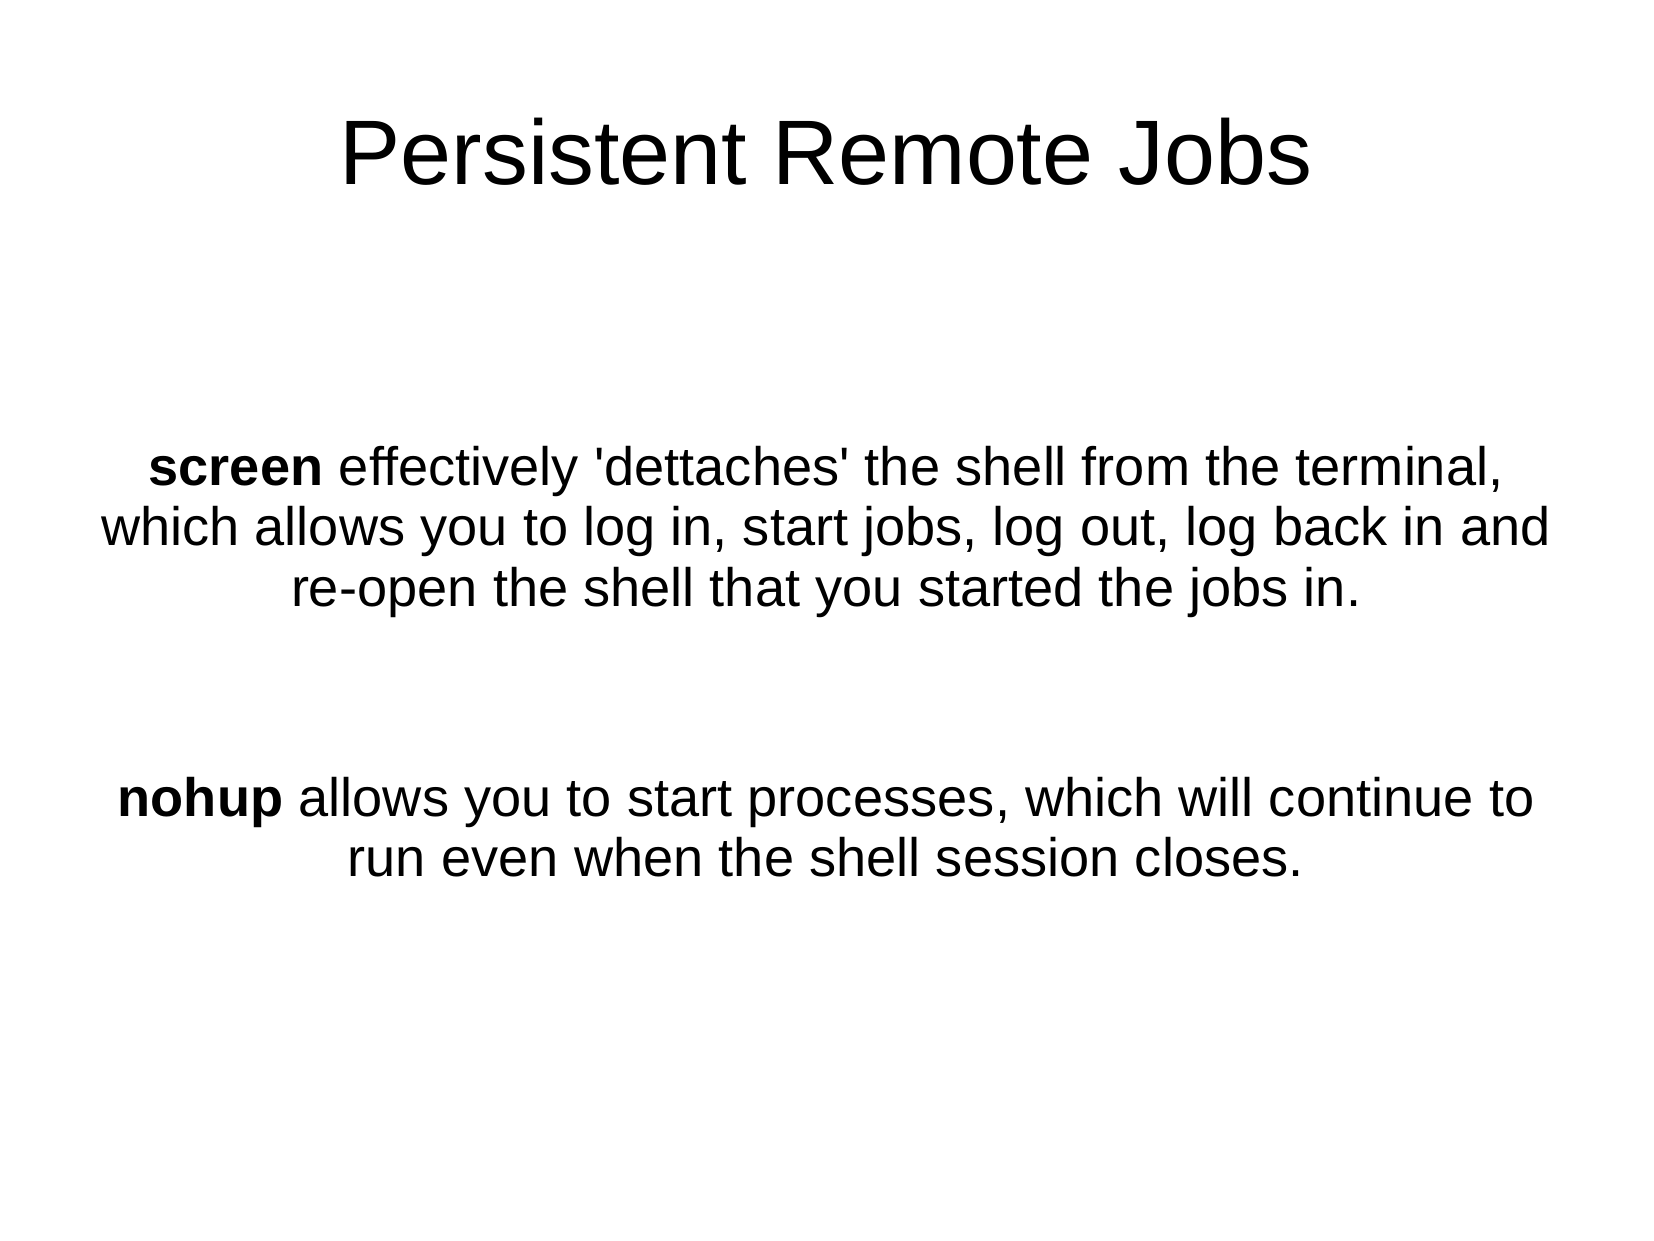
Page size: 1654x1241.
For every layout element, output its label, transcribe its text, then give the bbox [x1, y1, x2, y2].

title Persistent Remote Jobs [82, 56, 1571, 250]
subtitle screen effectively 'dettaches' the shell from the terminal, which allows you to log in, start jobs, log out, log back in and re-open the shell that you started the jobs in. nohup allows you to start processes, which will continue to run even when the shell session closes. [82, 297, 1571, 1102]
